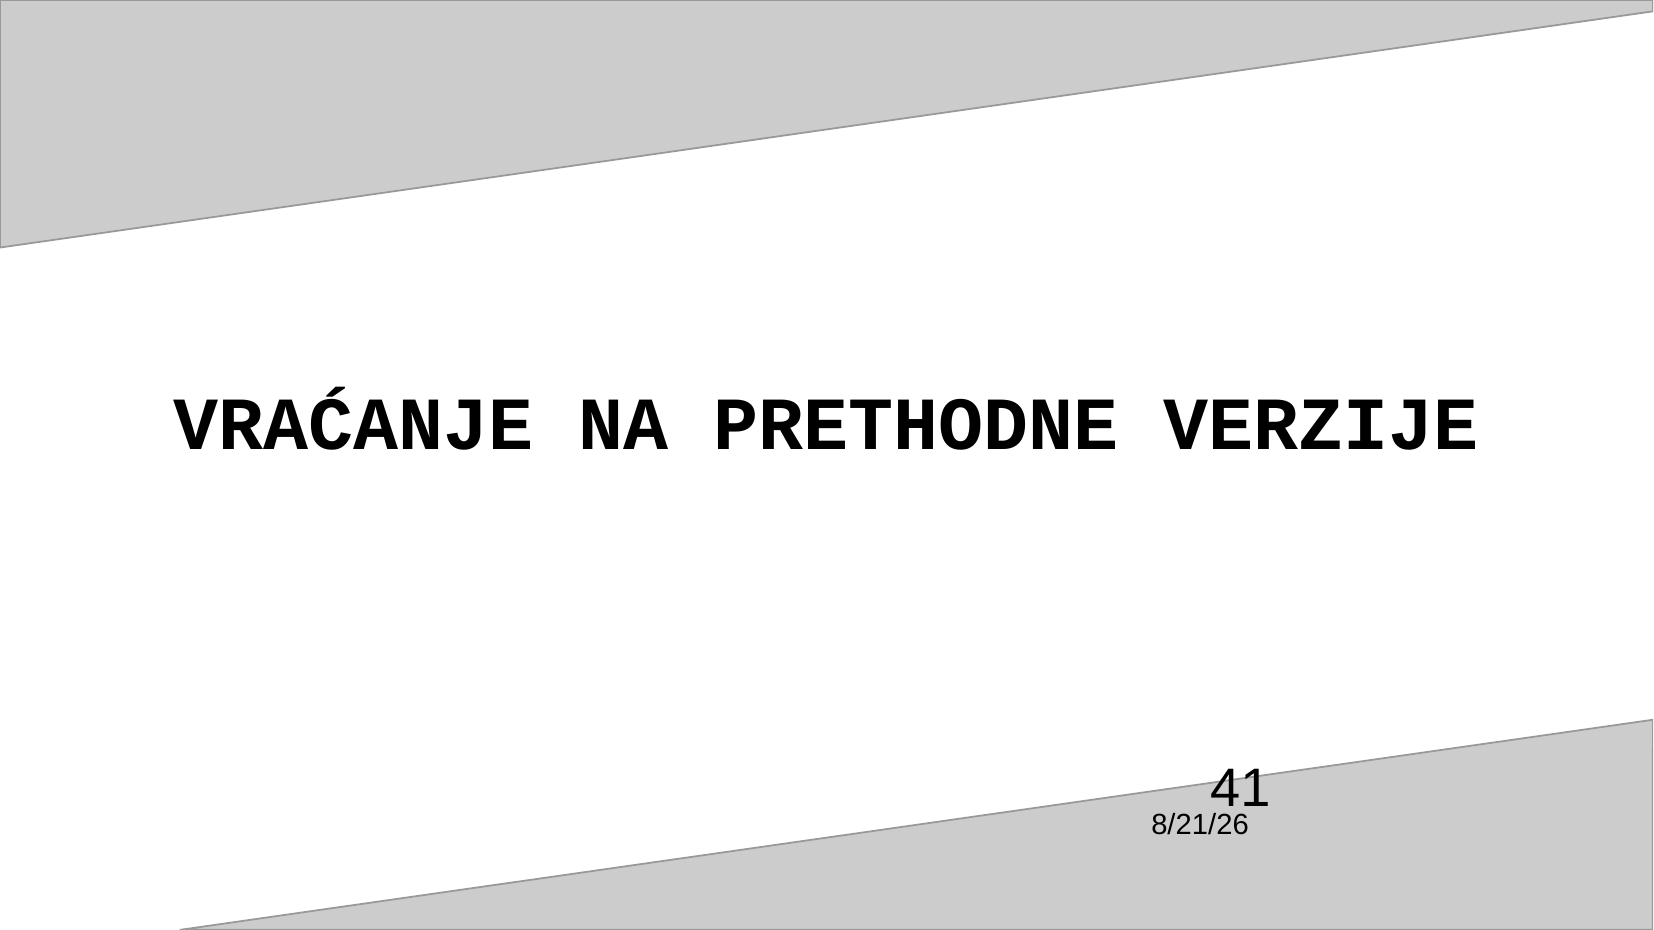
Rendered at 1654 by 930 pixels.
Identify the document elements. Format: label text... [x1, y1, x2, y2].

text_box [1210, 752, 1624, 817]
title VRAĆANJE NA PRETHODNE VERZIJE [88, 374, 1565, 466]
text_box 7/1/2023 [1151, 805, 1624, 871]
